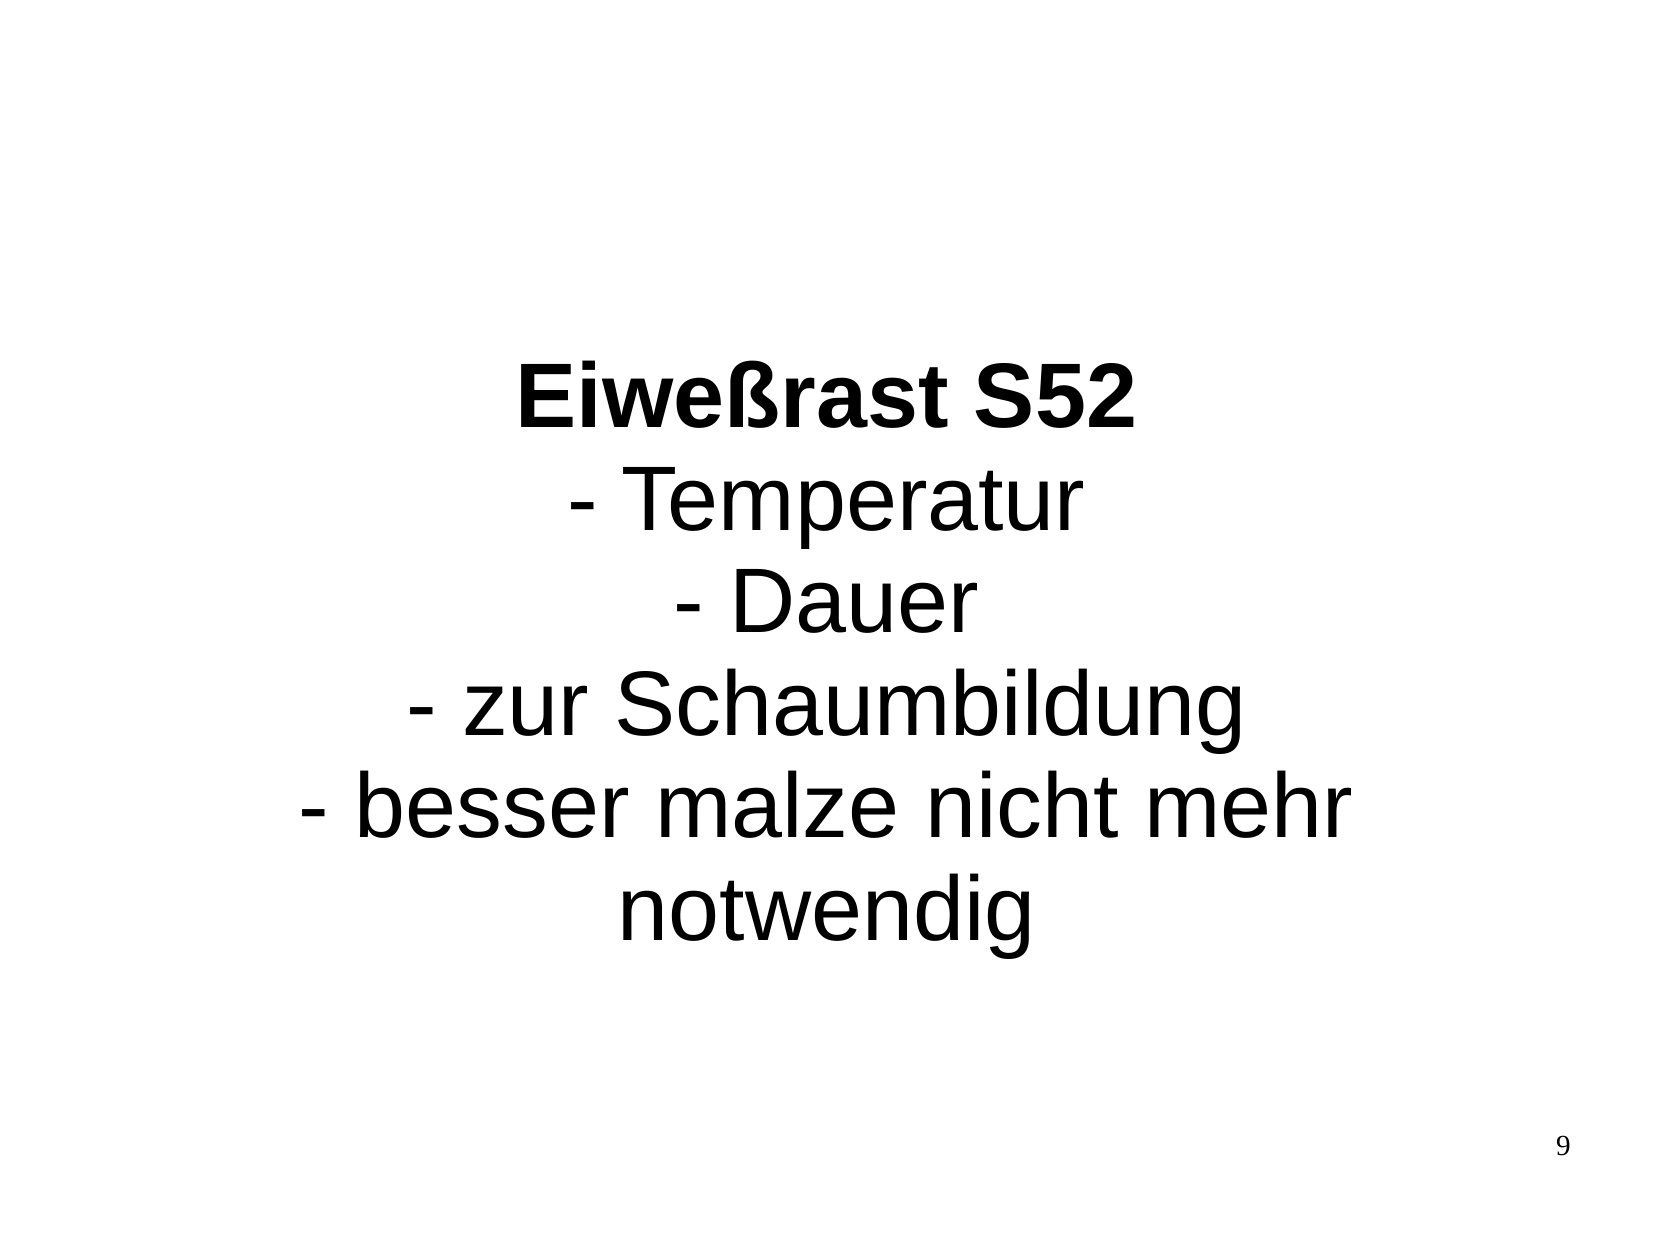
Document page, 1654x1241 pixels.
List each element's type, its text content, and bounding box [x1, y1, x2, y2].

title Eiweßrast S52 - Temperatur - Dauer - zur Schaumbildung - besser malze nicht mehr notwendig [82, 344, 1571, 961]
